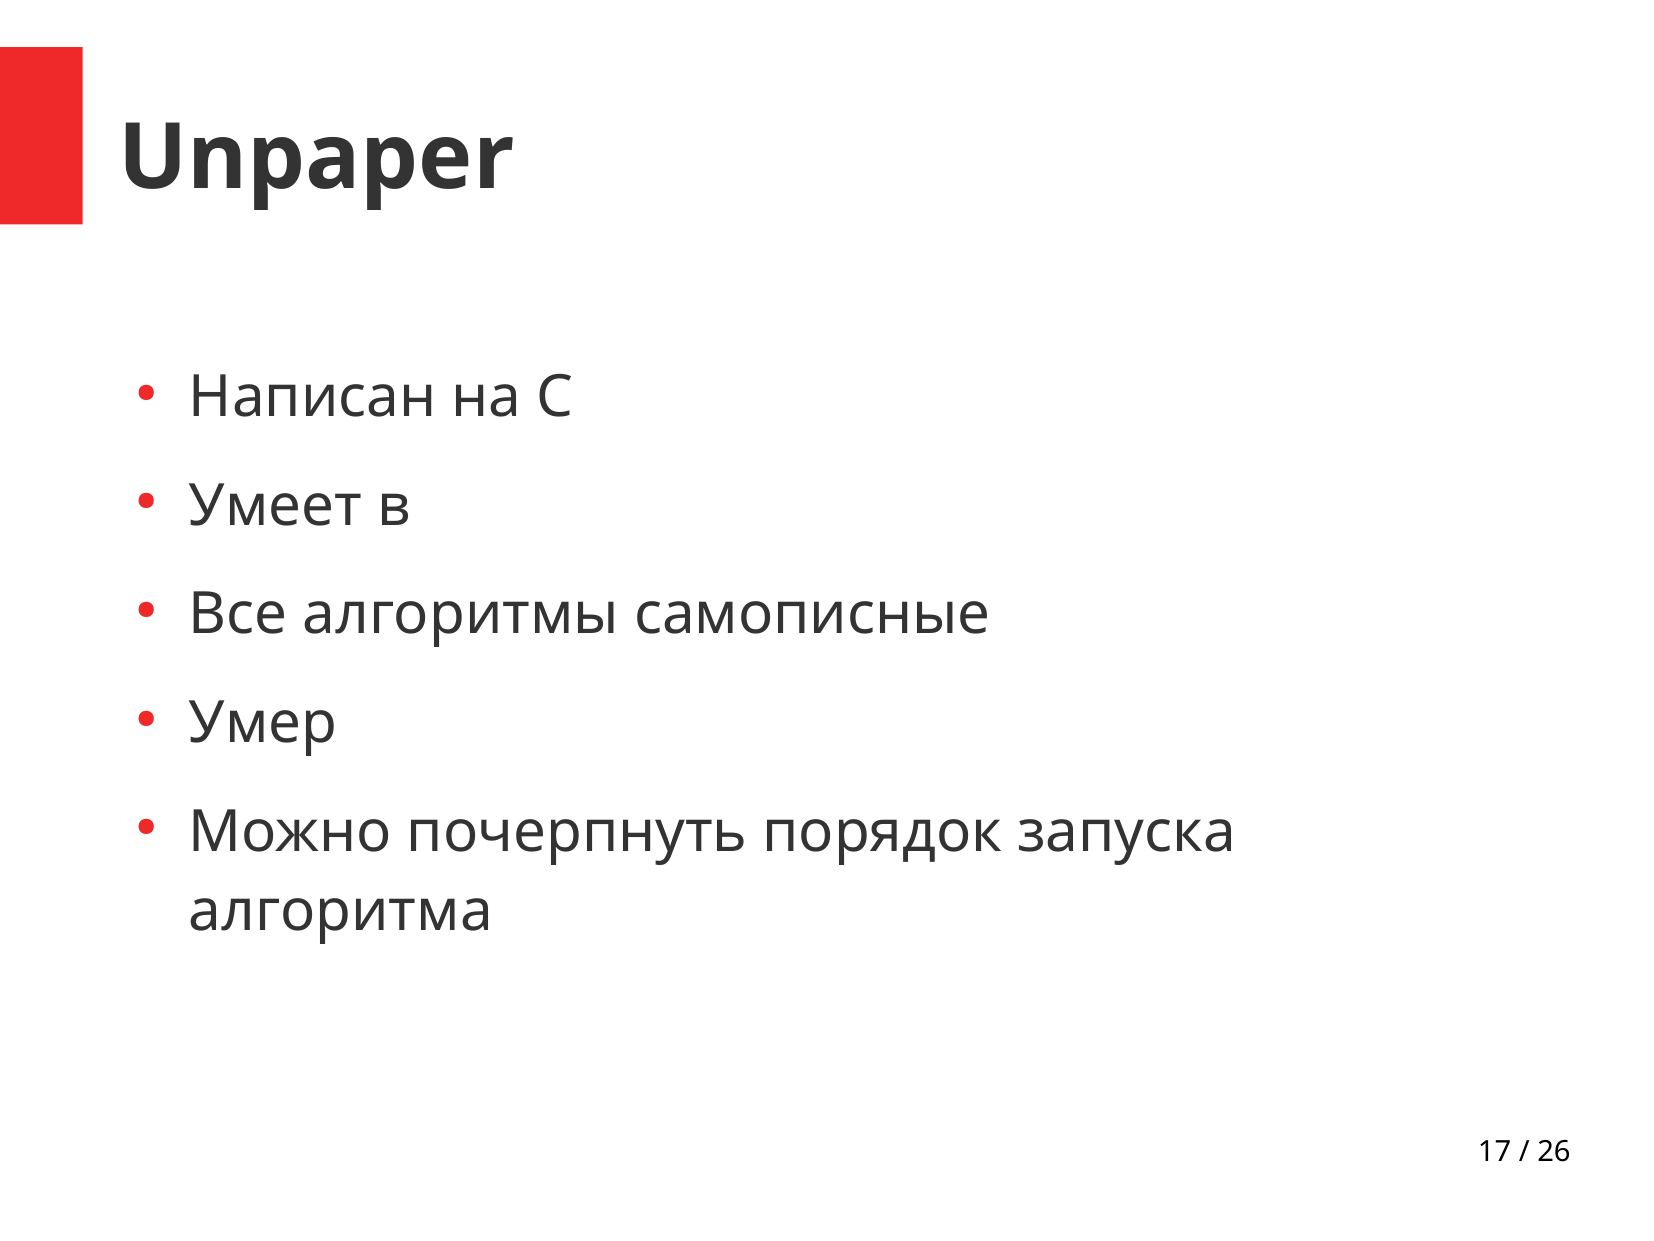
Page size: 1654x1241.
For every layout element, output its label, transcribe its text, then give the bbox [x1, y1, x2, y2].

title Unpaper [118, 49, 1571, 257]
list Написан на C Умеет в Все алгоритмы самописные Умер Можно почерпнуть порядок запуска алгоритма [118, 354, 1536, 1074]
